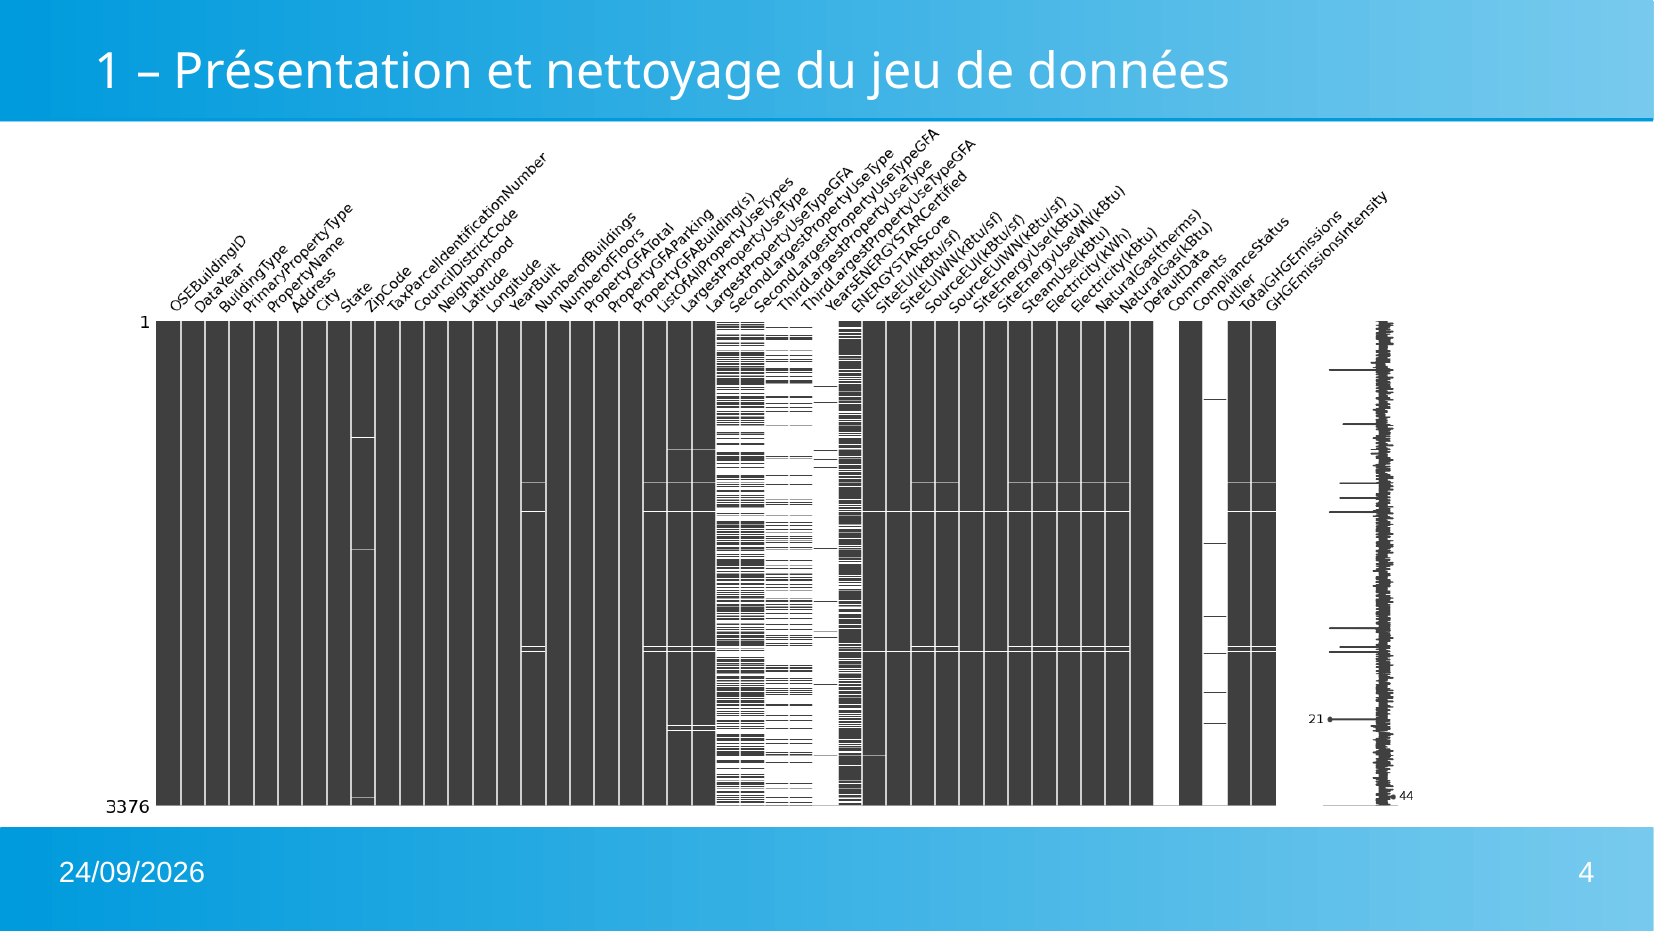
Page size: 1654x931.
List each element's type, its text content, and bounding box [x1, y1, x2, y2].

title 1 – Présentation et nettoyage du jeu de données [59, 29, 1595, 108]
picture [98, 122, 1420, 822]
